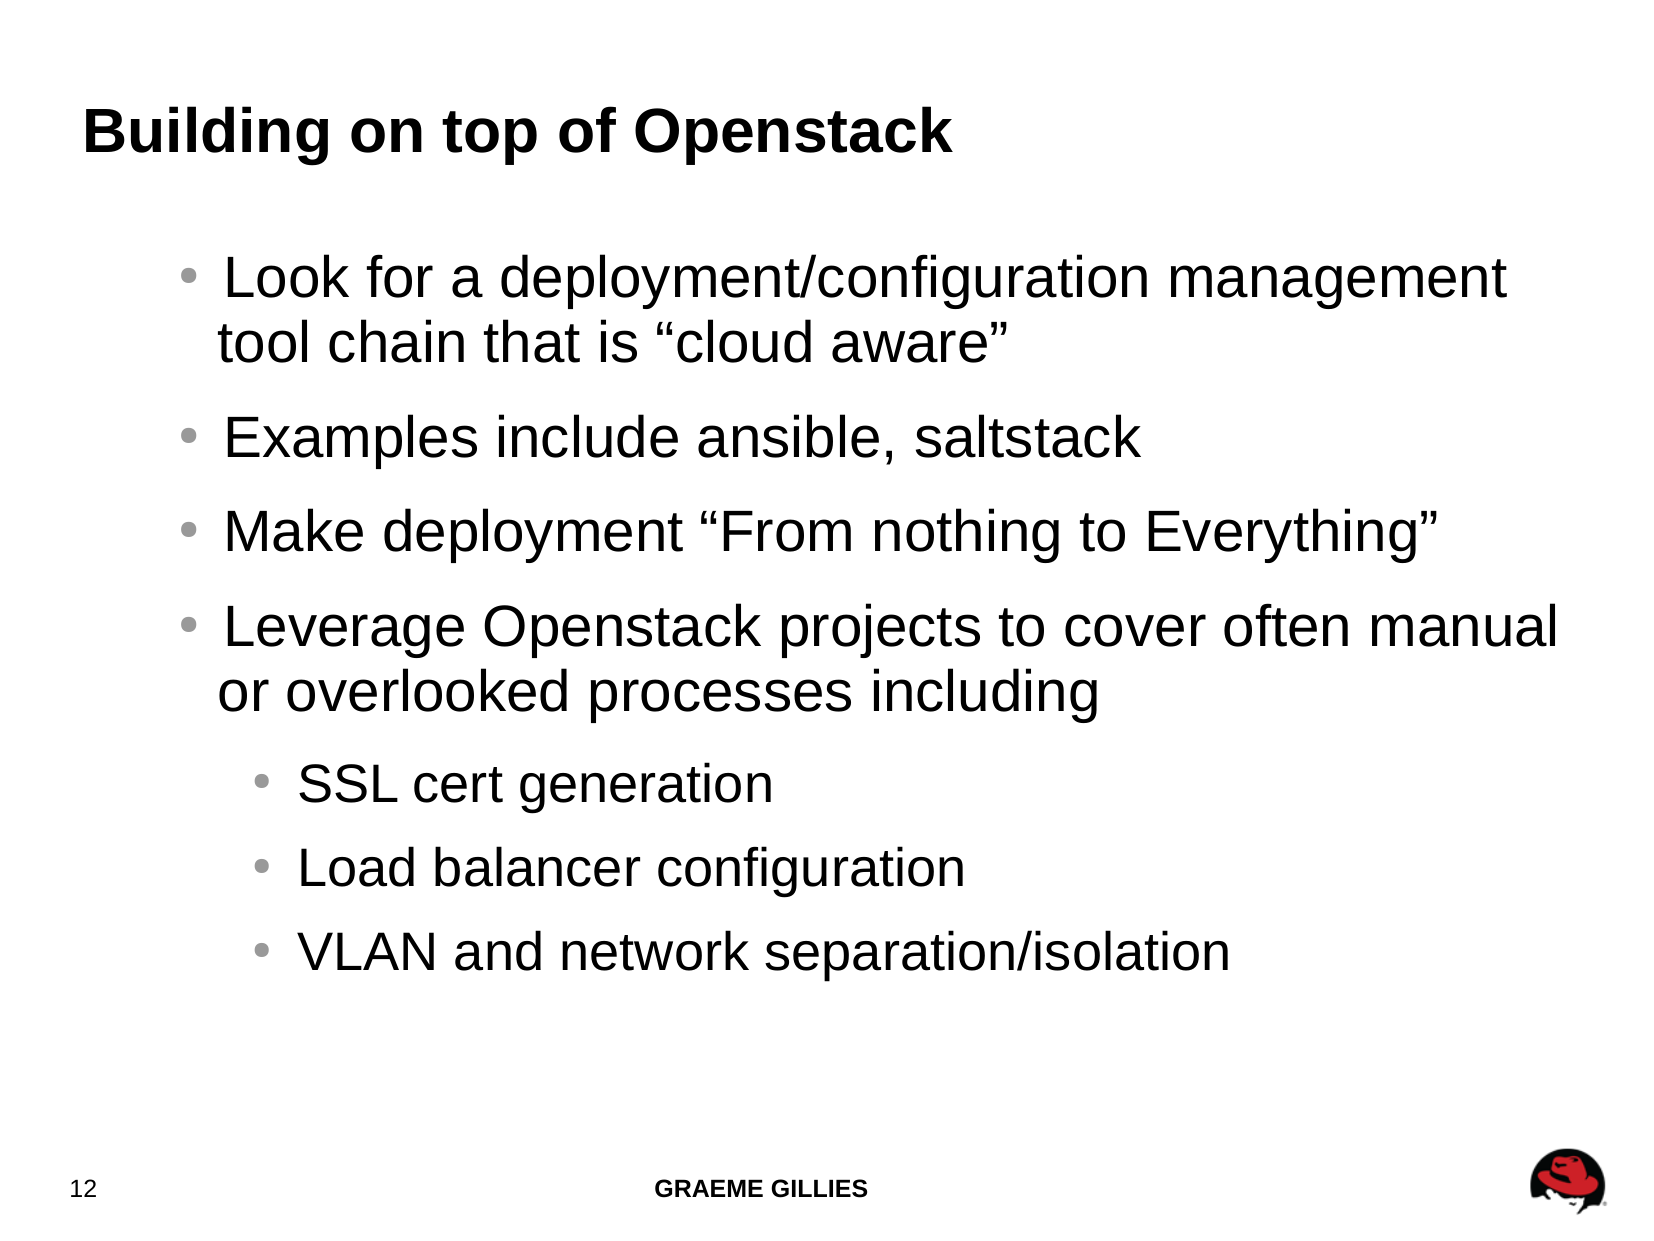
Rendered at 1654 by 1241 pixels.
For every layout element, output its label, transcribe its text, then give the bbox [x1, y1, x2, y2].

picture [1529, 1146, 1613, 1224]
list Look for a deployment/configuration management tool chain that is “cloud aware” Examples include ansible, saltstack Make deployment “From nothing to Everything” Leverage Openstack projects to cover often manual or overlooked processes including SSL cert generation Load balancer configuration VLAN and network separation/isolation [86, 244, 1576, 1039]
title Building on top of Openstack [82, 37, 1571, 226]
